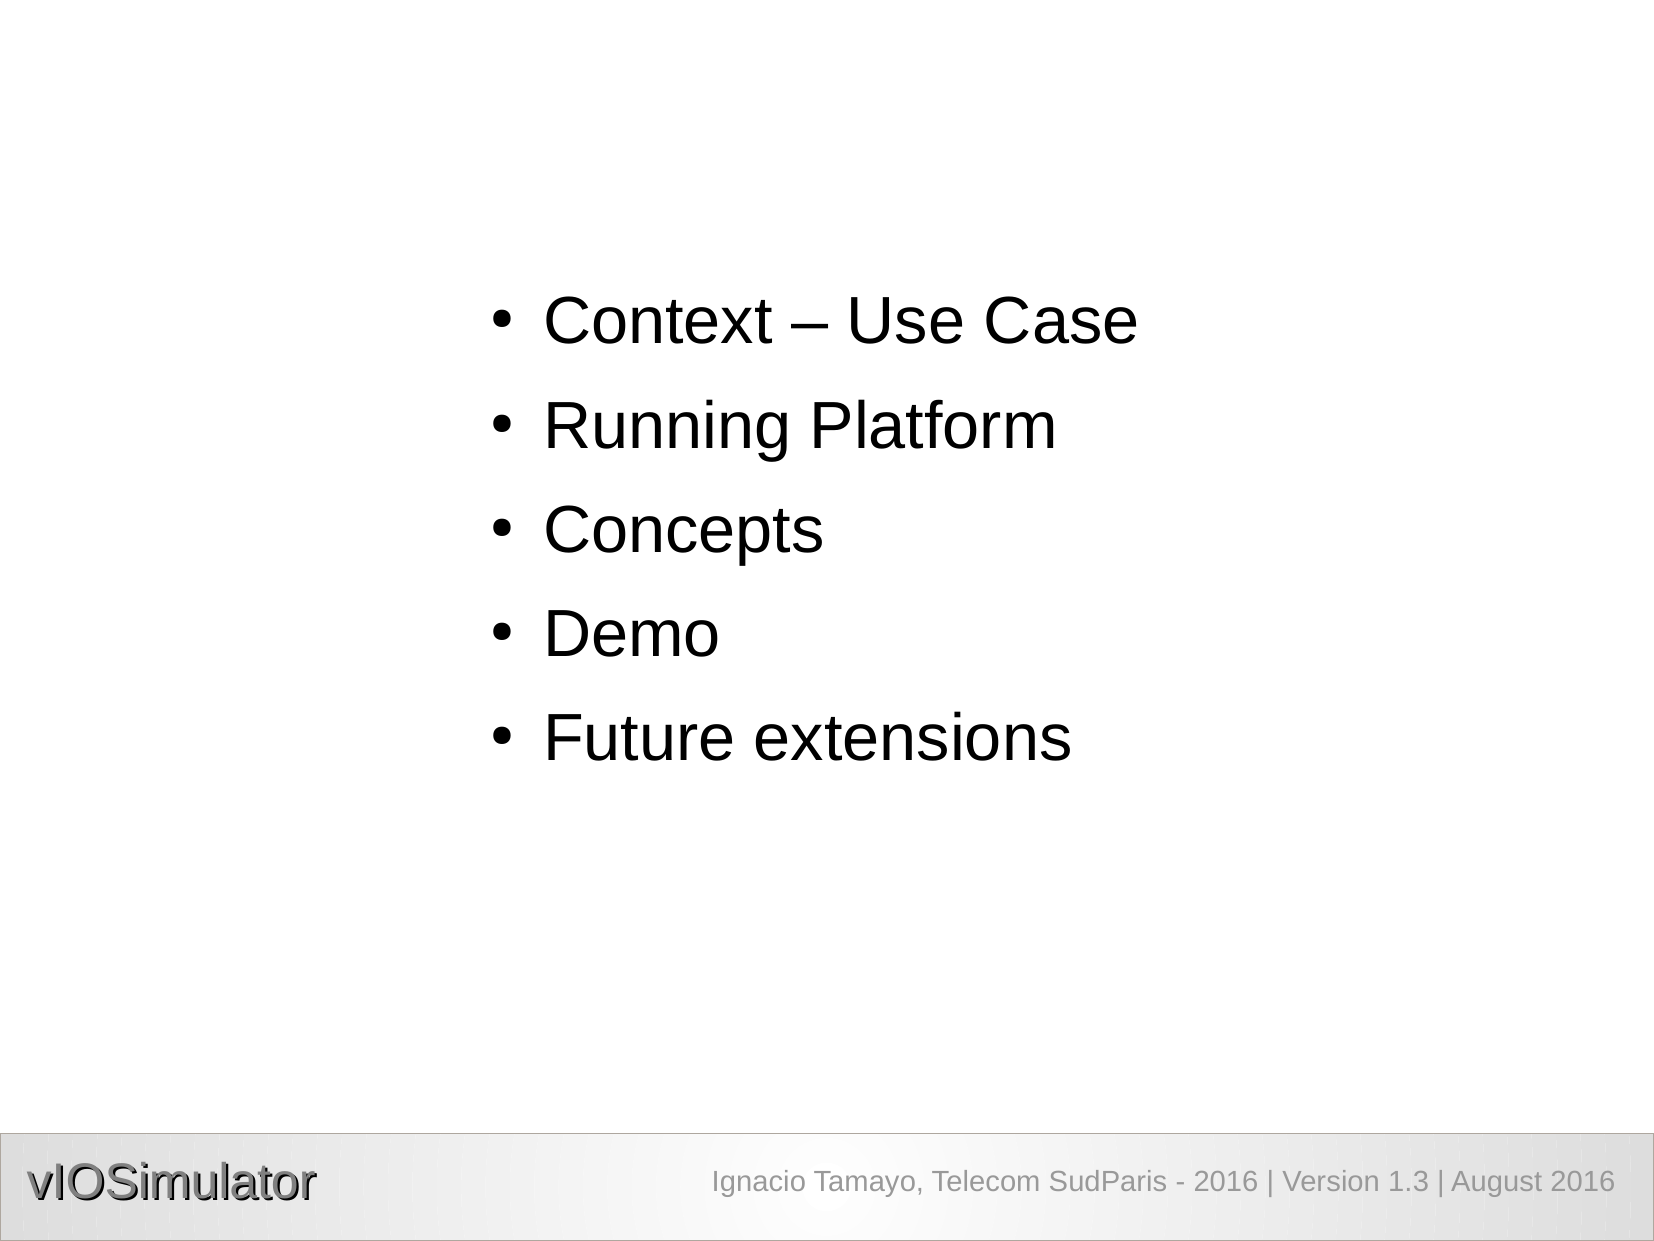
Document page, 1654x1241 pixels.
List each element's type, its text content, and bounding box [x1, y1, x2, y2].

text_box vIOSimulator [11, 1145, 331, 1217]
text_box Ignacio Tamayo, Telecom SudParis - 2016 | Version 1.3 | August 2016 [696, 1157, 1654, 1217]
text_box [0, 1133, 1654, 1241]
list Context – Use Case Running Platform Concepts Demo Future extensions [472, 283, 1323, 851]
